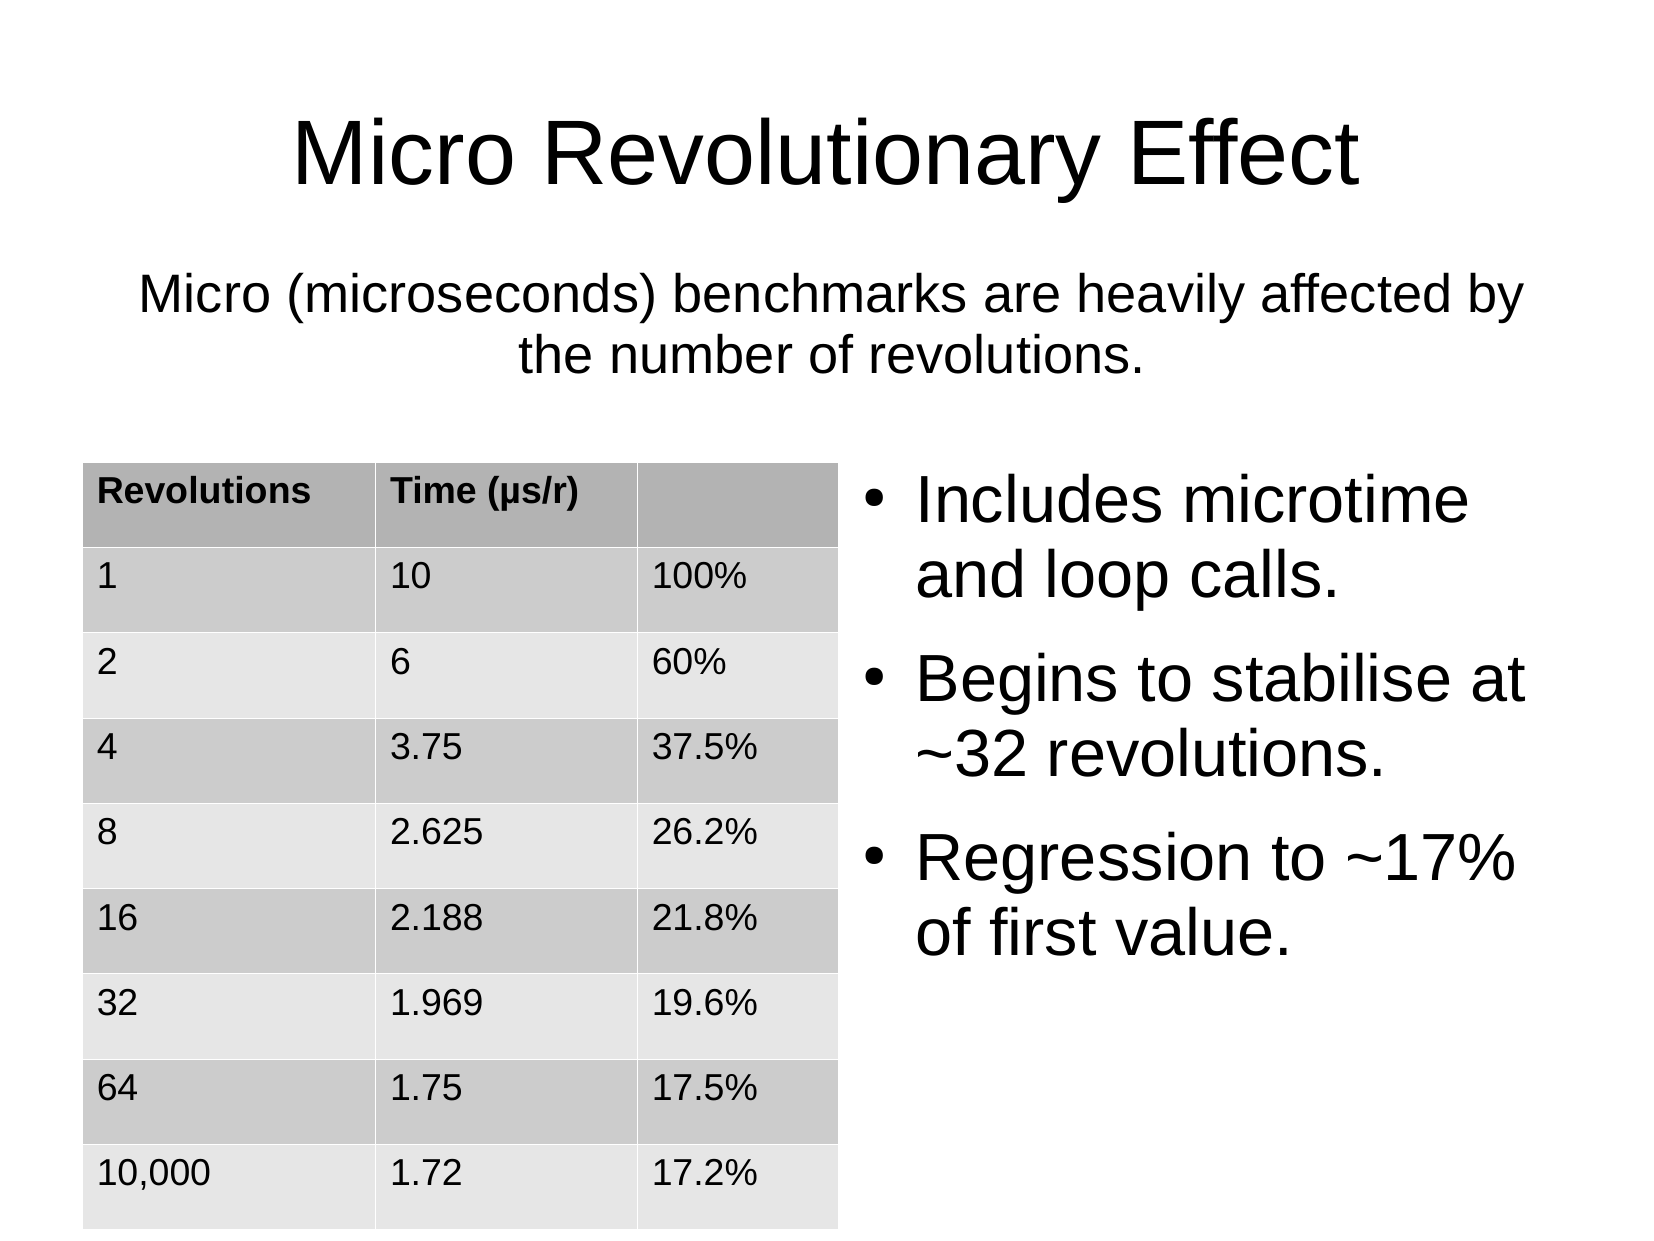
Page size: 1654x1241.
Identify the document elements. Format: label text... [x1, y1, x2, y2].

table_cell 17.2% [638, 1145, 838, 1229]
table_header Time (µs/r) [376, 463, 637, 547]
table_cell 100% [638, 548, 838, 632]
table_cell 10,000 [83, 1145, 375, 1229]
table_cell 60% [638, 633, 838, 718]
table_cell 4 [83, 719, 375, 803]
table_cell 32 [83, 974, 375, 1059]
table_cell 2.188 [376, 889, 637, 973]
table_cell 21.8% [638, 889, 838, 973]
table_cell 17.5% [638, 1060, 838, 1144]
table_cell 3.75 [376, 719, 637, 803]
table_header Revolutions [83, 463, 375, 547]
table_cell 6 [376, 633, 637, 718]
text_box Micro (microseconds) benchmarks are heavily affected by the number of revolutions. [82, 256, 1583, 393]
table_cell 1.75 [376, 1060, 637, 1144]
table_cell 2.625 [376, 804, 637, 888]
title Micro Revolutionary Effect [82, 49, 1571, 256]
table_cell 37.5% [638, 719, 838, 803]
table_cell 26.2% [638, 804, 838, 888]
table_header [638, 463, 838, 547]
table_cell 2 [83, 633, 375, 718]
list Includes microtime and loop calls. Begins to stabilise at ~32 revolutions. Regression to ~17% of first value. [844, 461, 1571, 1182]
table_cell 8 [83, 804, 375, 888]
table_cell 19.6% [638, 974, 838, 1059]
table_cell 1.72 [376, 1145, 637, 1229]
table_cell 1.969 [376, 974, 637, 1059]
table_cell 10 [376, 548, 637, 632]
table_cell 16 [83, 889, 375, 973]
table_cell 1 [83, 548, 375, 632]
table_cell 64 [83, 1060, 375, 1144]
